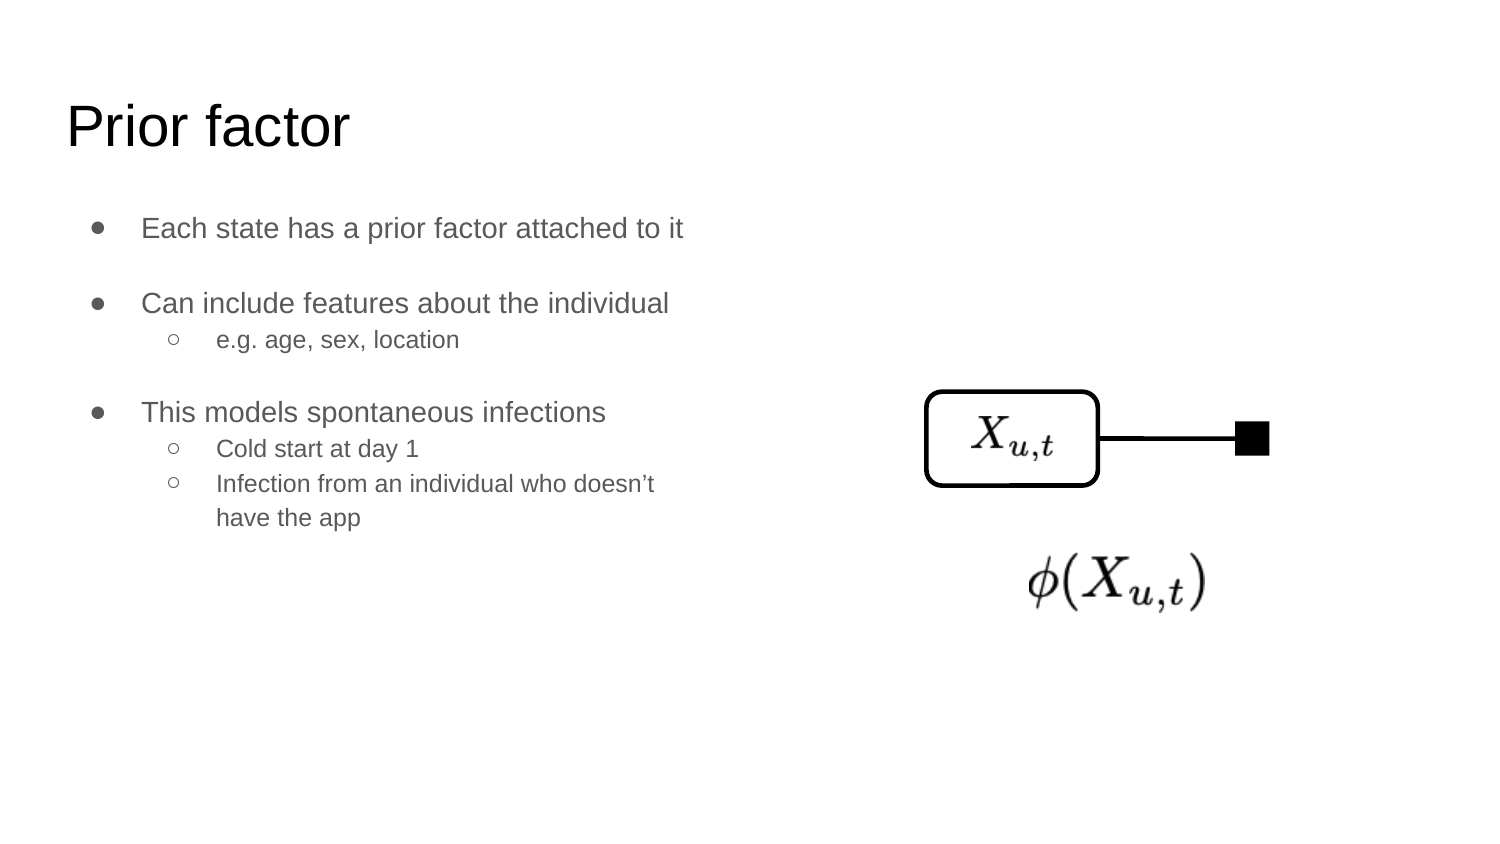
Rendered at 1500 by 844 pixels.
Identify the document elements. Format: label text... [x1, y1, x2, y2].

picture [1029, 552, 1205, 613]
text_box [1235, 421, 1270, 456]
picture [971, 416, 1054, 461]
title Prior factor [51, 72, 1449, 167]
list Each state has a prior factor attached to it Can include features about the individual e.g. age, sex, location This models spontaneous infections Cold start at day 1 Infection from an individual who doesn’t have the app [51, 189, 708, 750]
